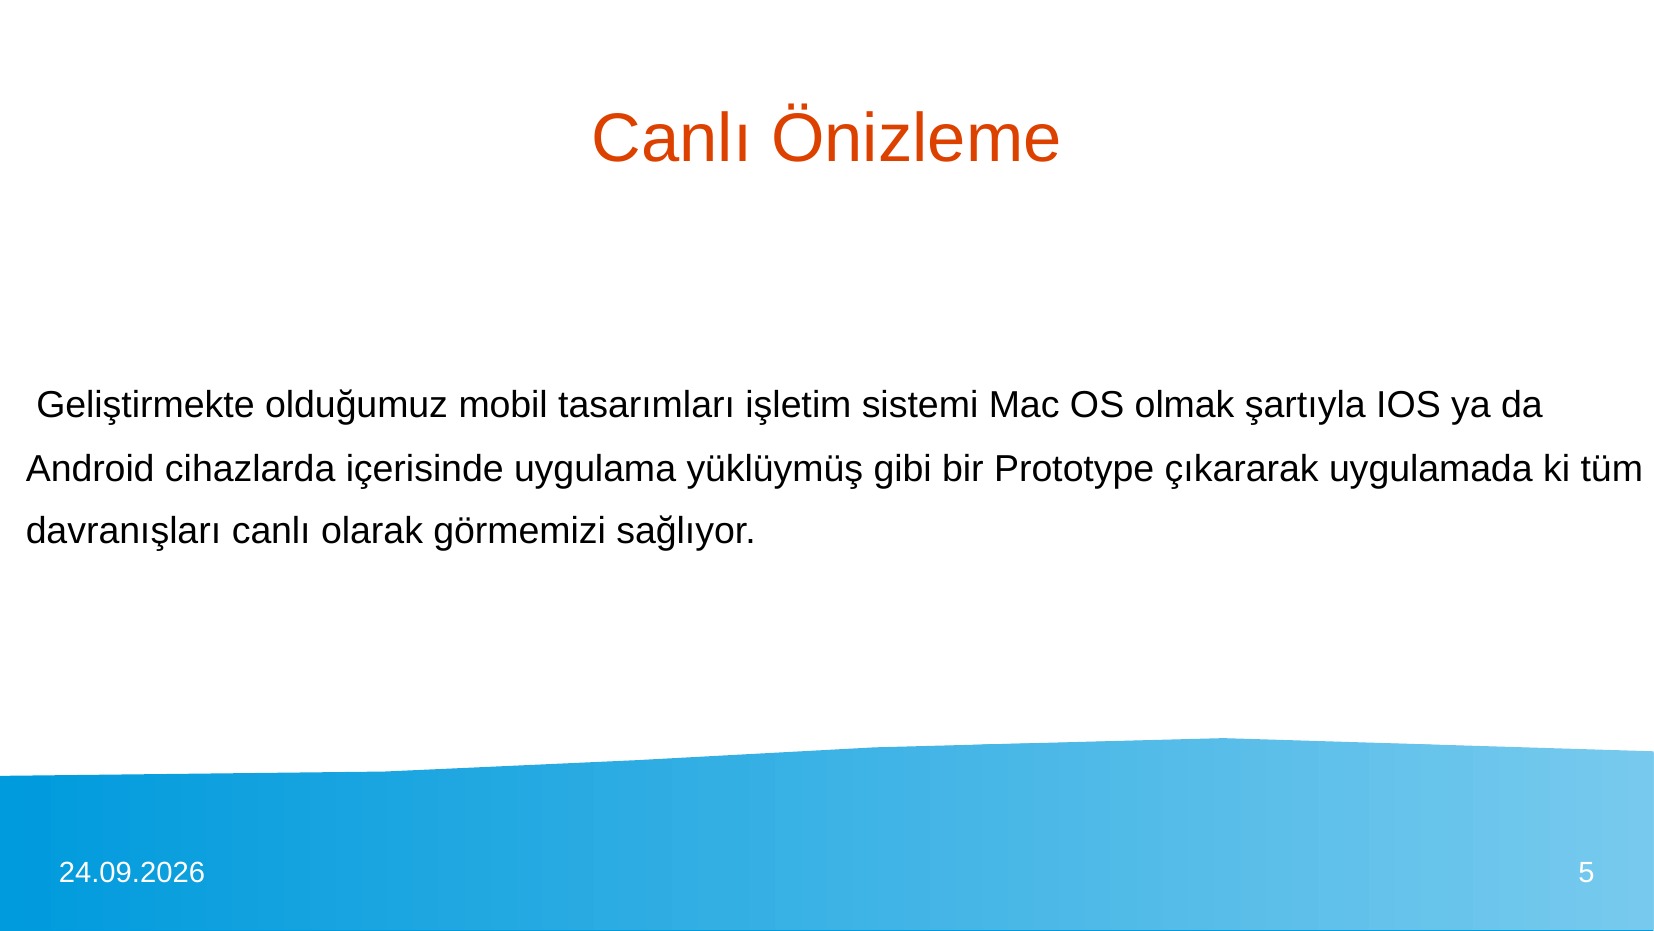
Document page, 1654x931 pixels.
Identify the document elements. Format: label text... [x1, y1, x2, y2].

text_box Geliştirmekte olduğumuz mobil tasarımları işletim sistemi Mac OS olmak şartıyla IOS ya da Android cihazlarda içerisinde uygulama yüklüymüş gibi bir Prototype çıkararak uygulamada ki tüm davranışları canlı olarak görmemizi sağlıyor. [10, 313, 1654, 709]
title Canlı Önizleme [88, 29, 1565, 207]
